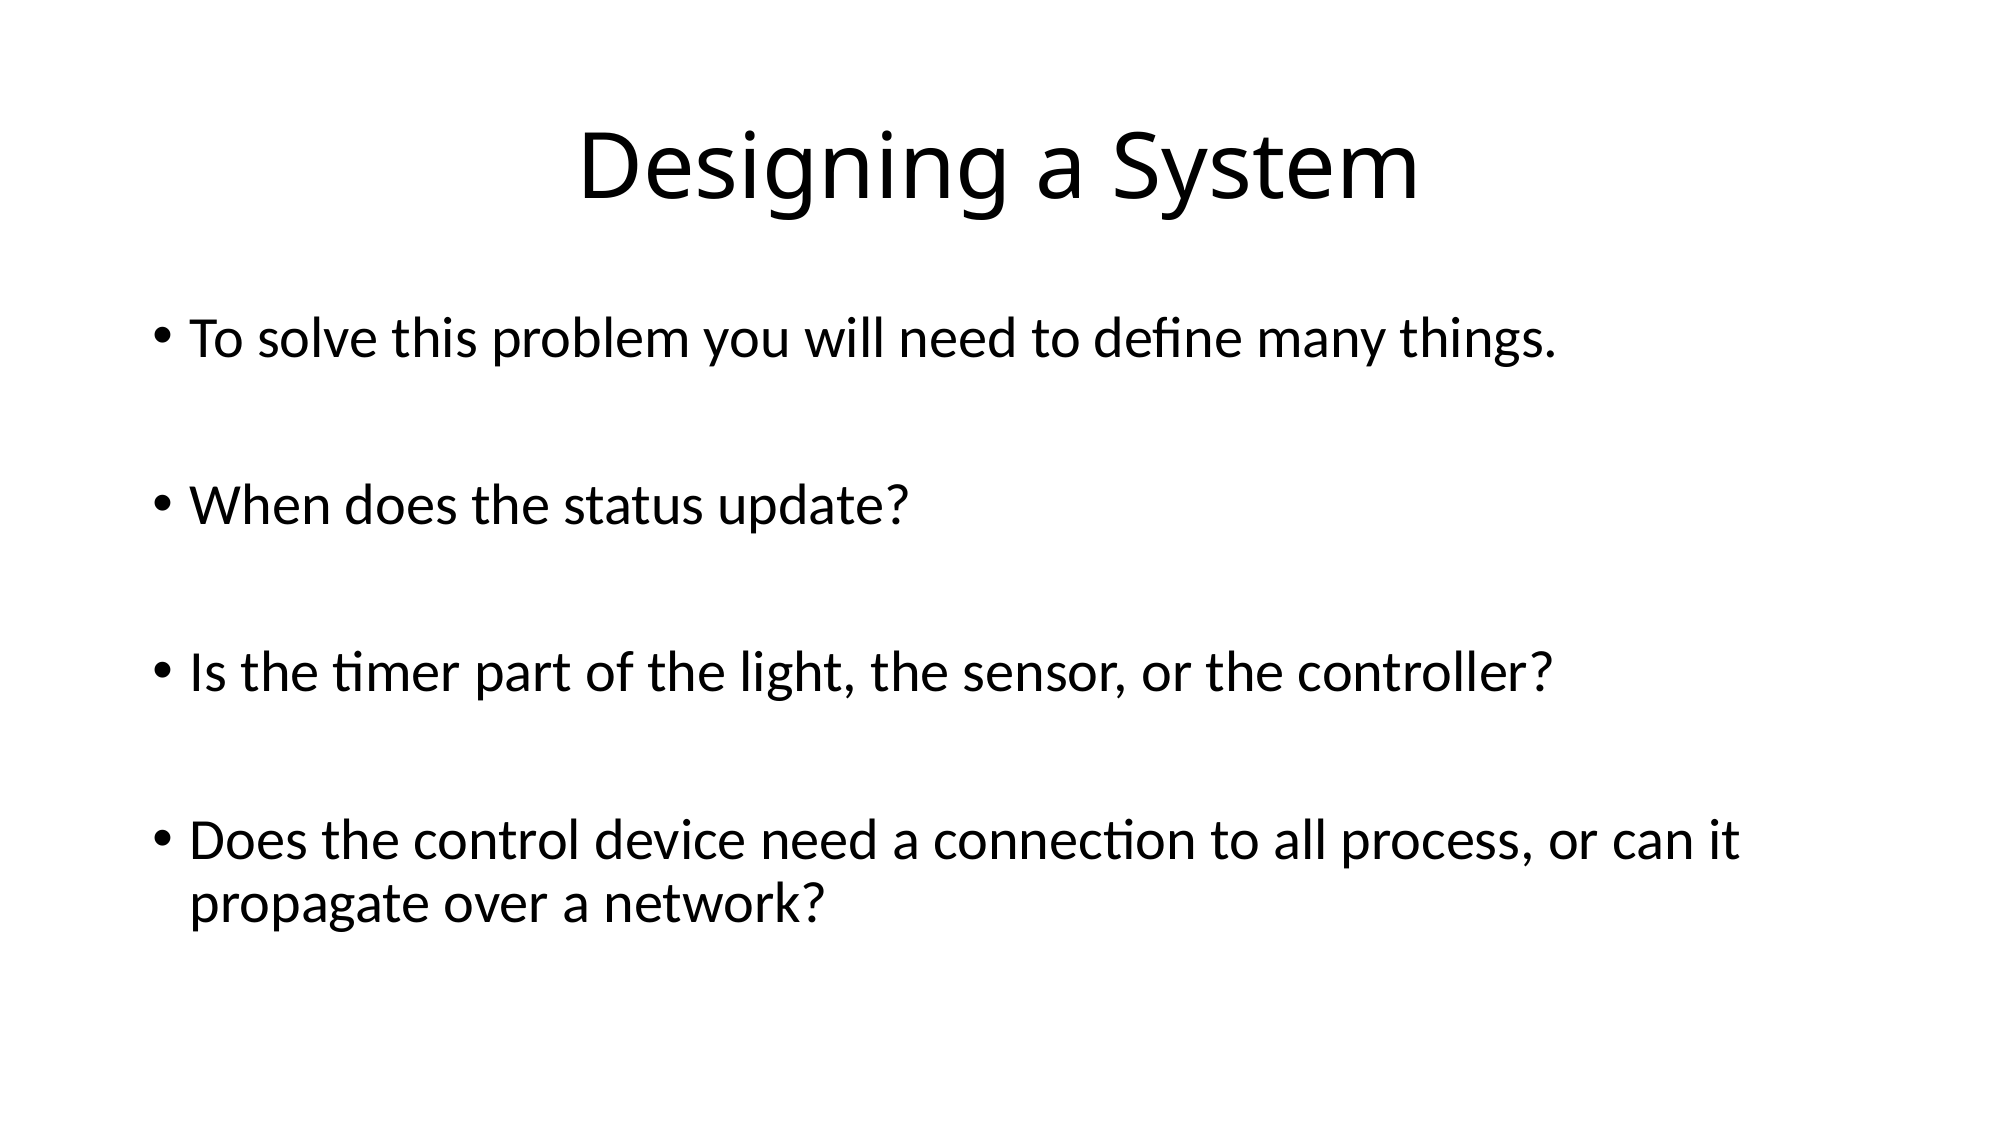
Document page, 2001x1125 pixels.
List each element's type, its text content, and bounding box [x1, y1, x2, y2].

list To solve this problem you will need to define many things. When does the status update? Is the timer part of the light, the sensor, or the controller? Does the control device need a connection to all process, or can it propagate over a network? [137, 299, 1863, 1014]
title Designing a System [137, 59, 1863, 278]
